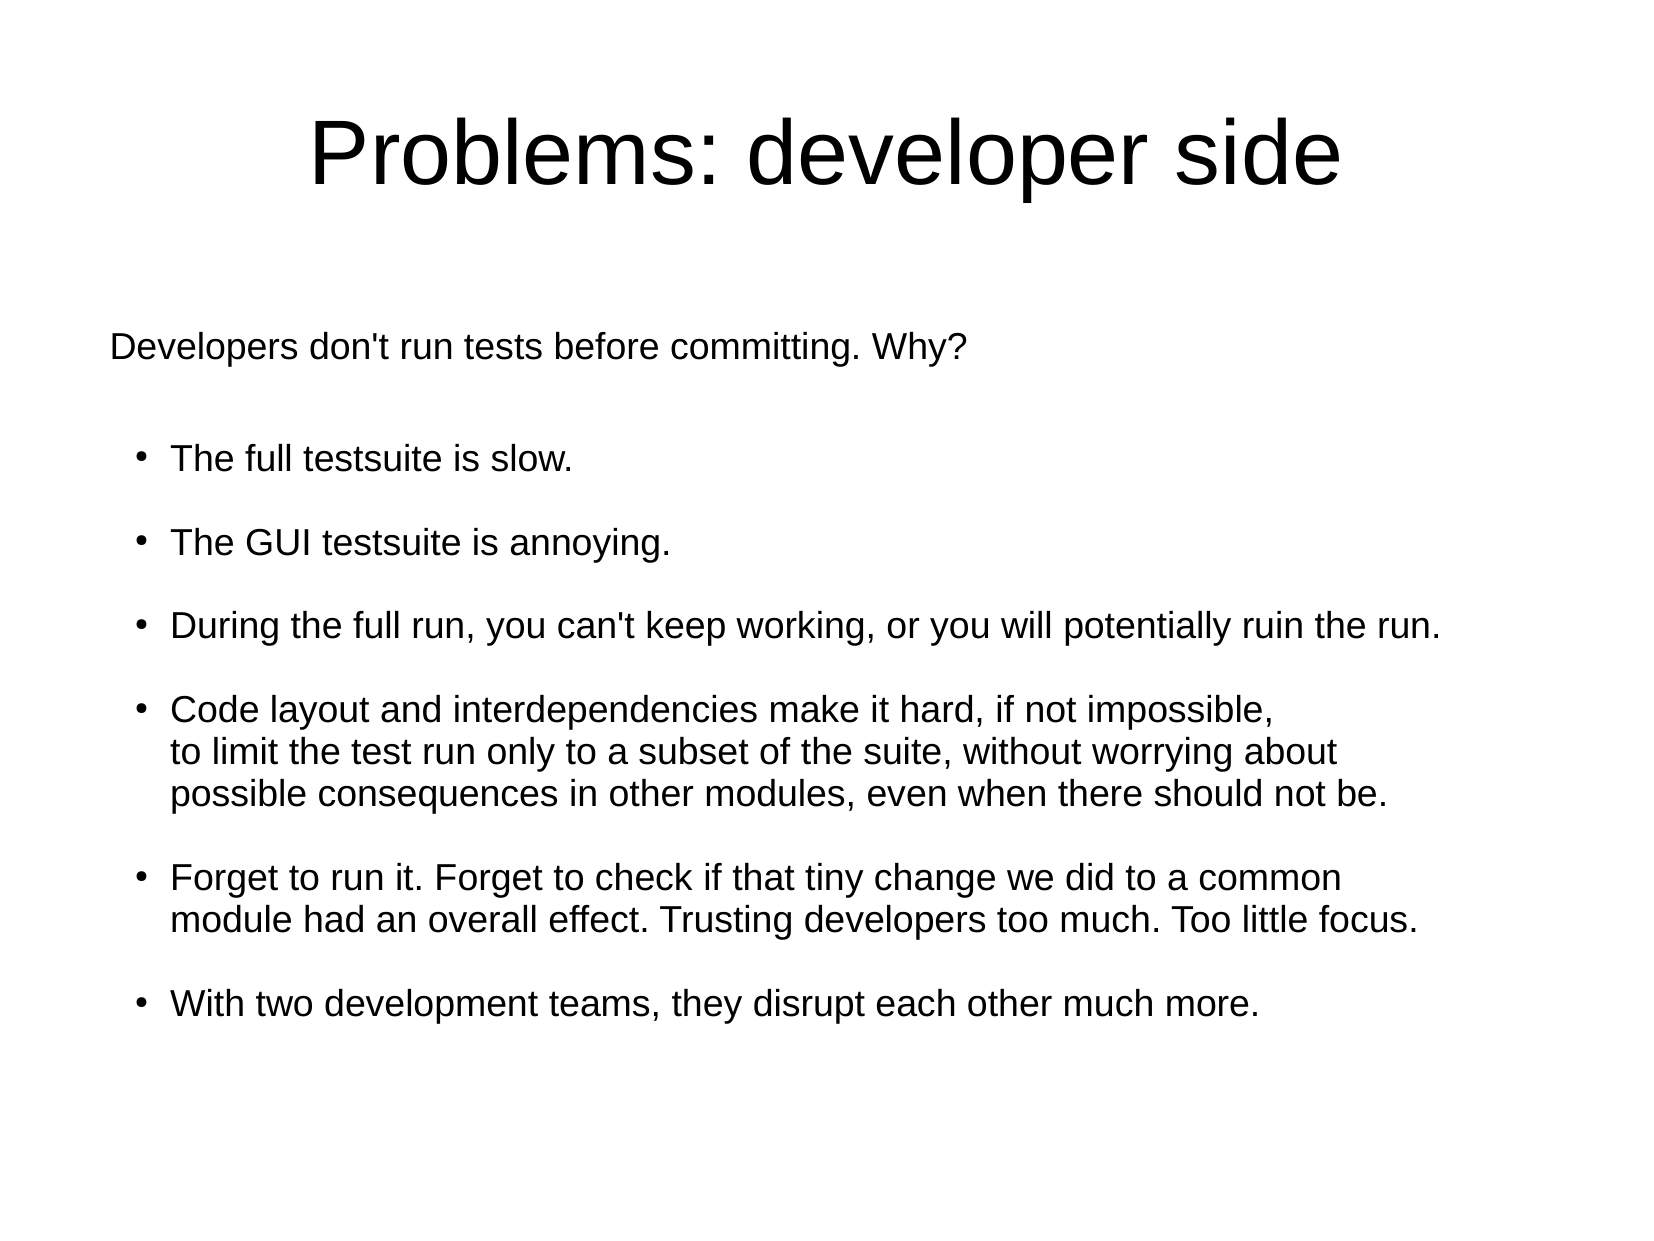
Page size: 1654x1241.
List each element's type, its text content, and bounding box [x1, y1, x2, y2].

text_box The full testsuite is slow. The GUI testsuite is annoying. During the full run, you can't keep working, or you will potentially ruin the run. Code layout and interdependencies make it hard, if not impossible, to limit the test run only to a subset of the suite, without worrying about possible consequences in other modules, even when there should not be. Forget to run it. Forget to check if that tiny change we did to a common module had an overall effect. Trusting developers too much. Too little focus. With two development teams, they disrupt each other much more. [120, 429, 1476, 1033]
title Problems: developer side [82, 49, 1571, 257]
text_box Developers don't run tests before committing. Why? [94, 318, 983, 376]
